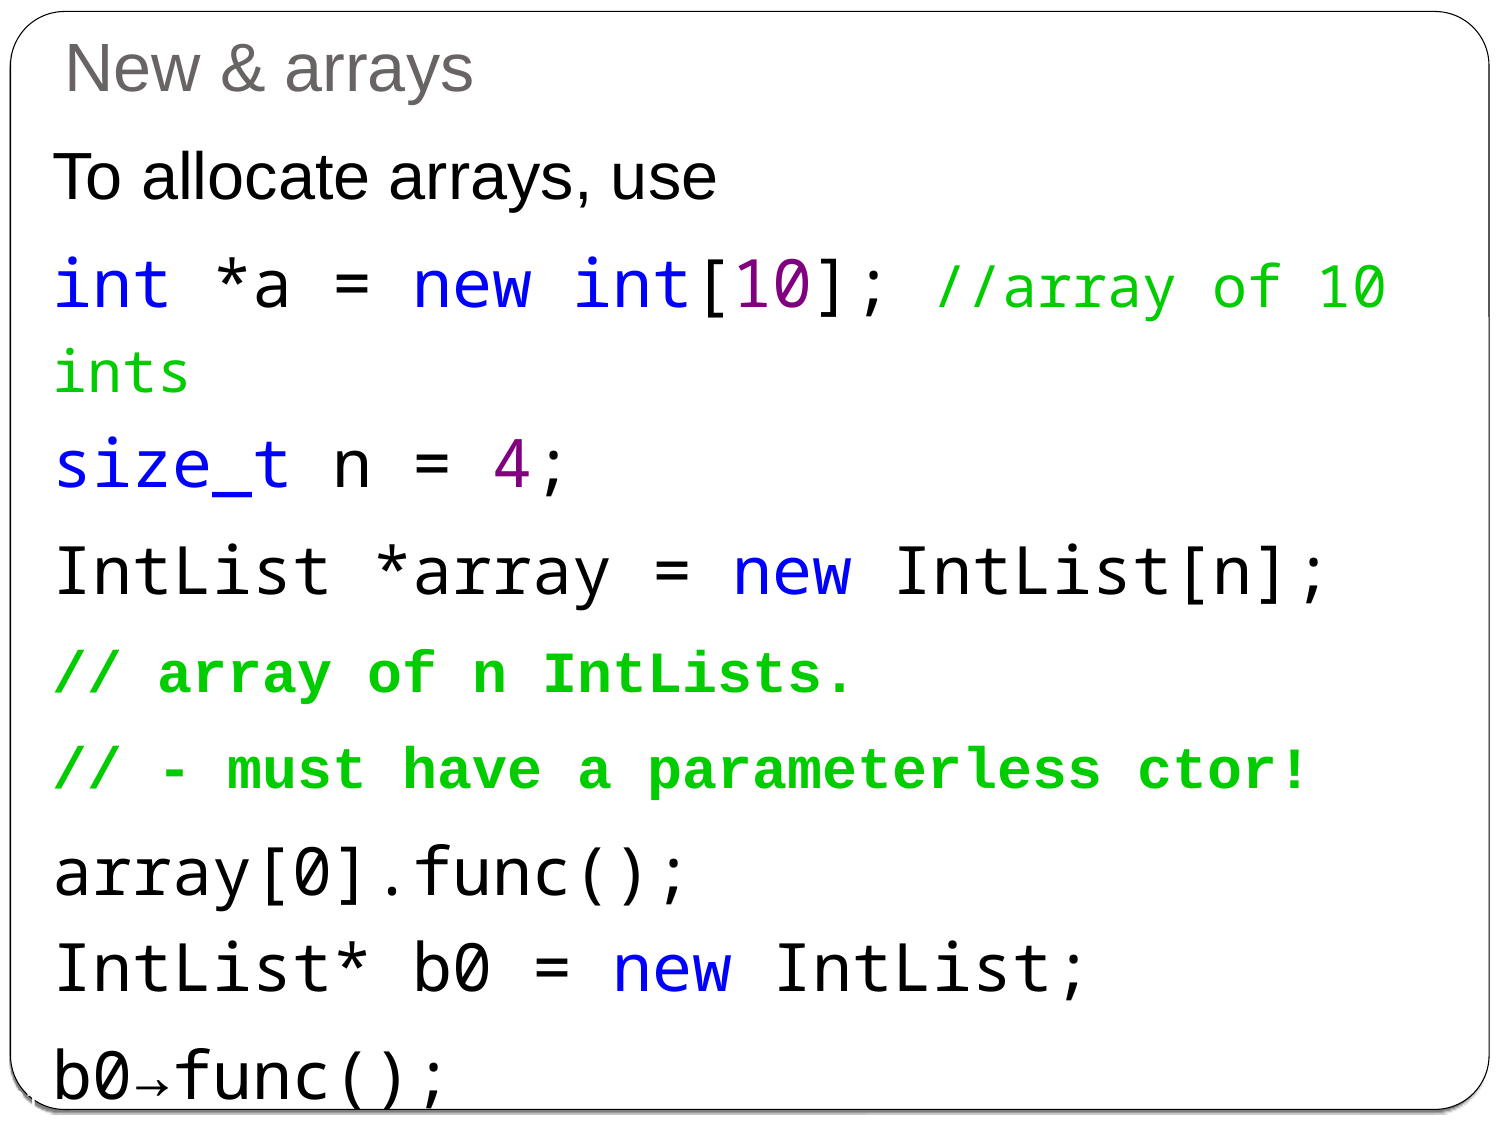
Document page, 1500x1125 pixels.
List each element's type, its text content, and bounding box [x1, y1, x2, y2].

slide_number <number> [0, 1074, 50, 1125]
list To allocate arrays, use int *a = new int[10]; //array of 10 ints size_t n = 4; IntList *array = new IntList[n]; // array of n IntLists. // - must have a parameterless ctor! array[0].func(); IntList* b0 = new IntList; b0→func(); [37, 125, 1463, 1051]
title New & arrays [50, 15, 1450, 120]
